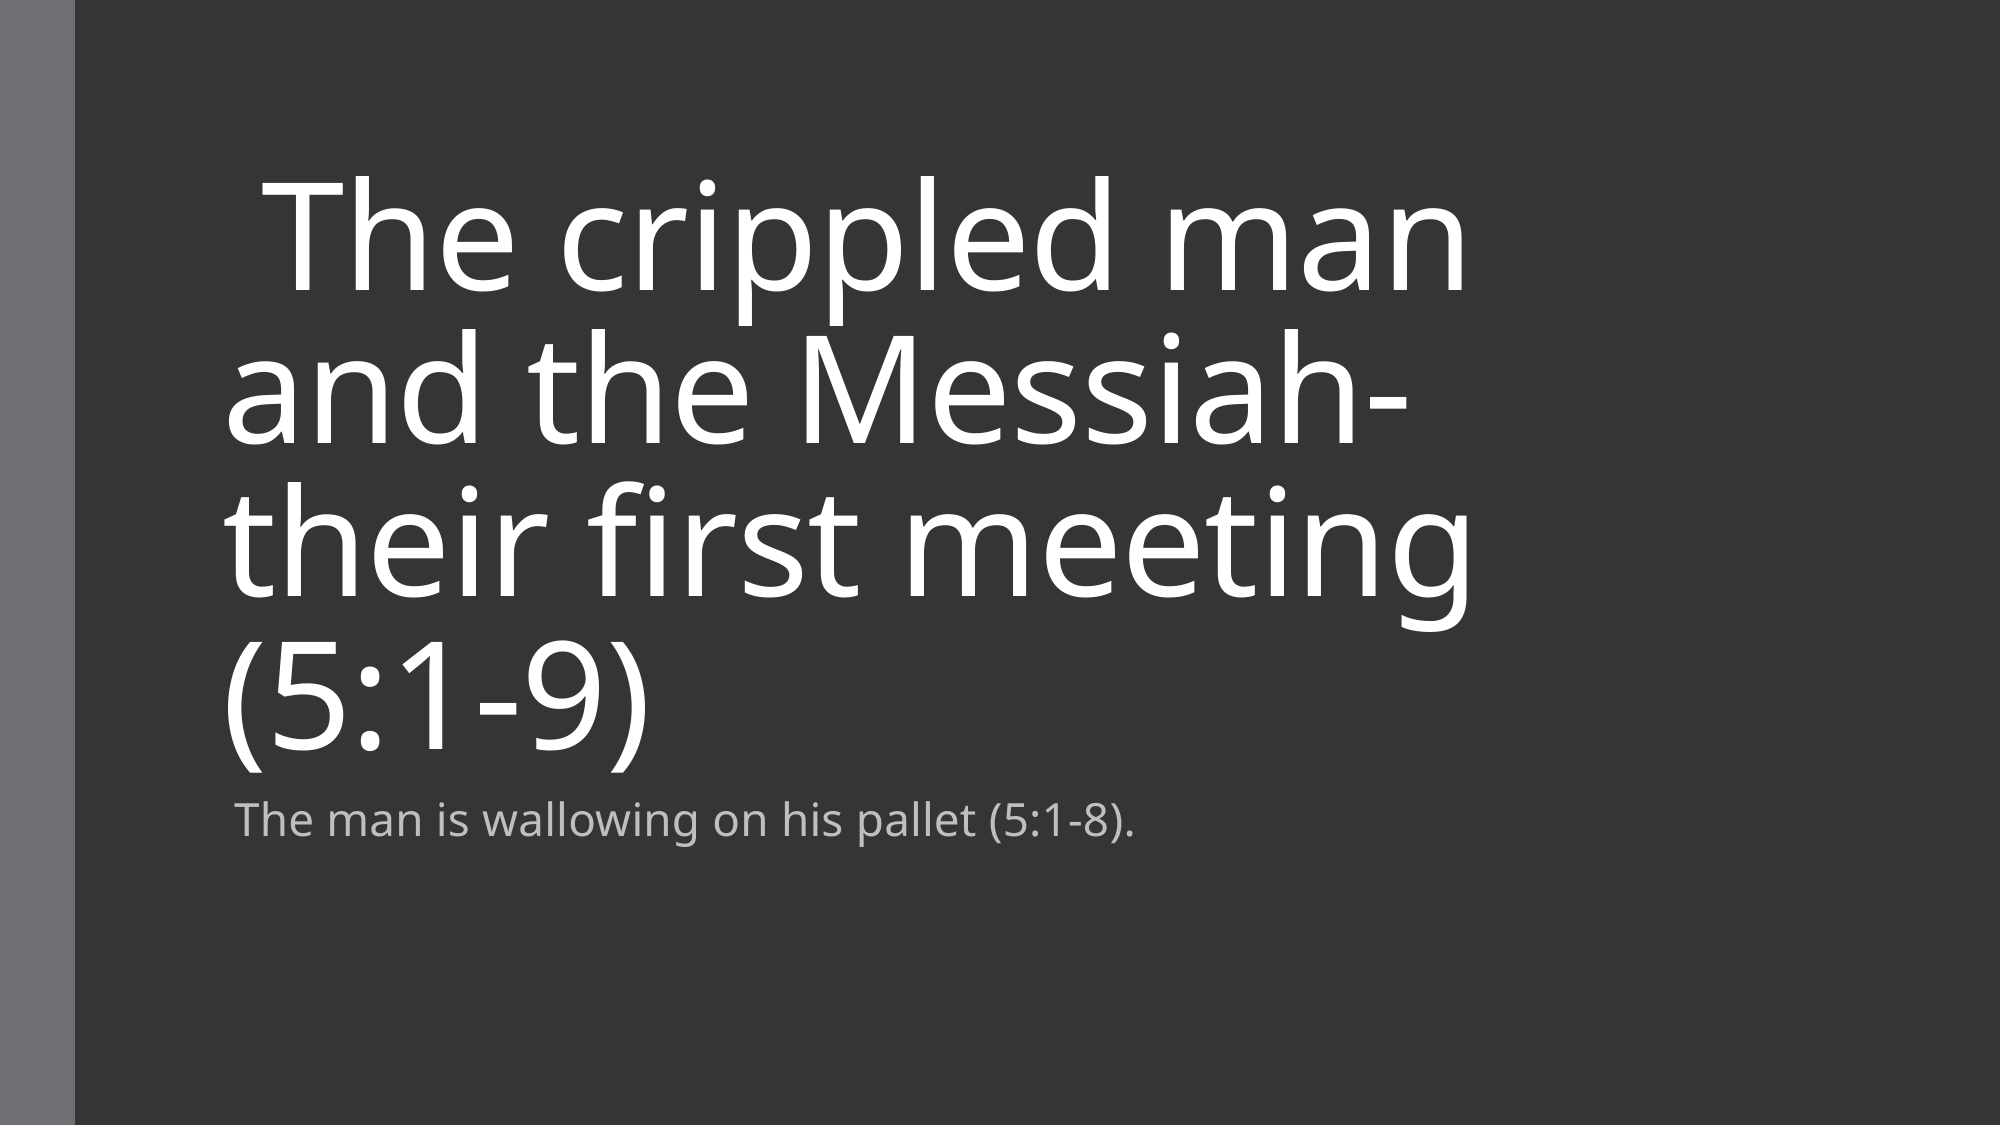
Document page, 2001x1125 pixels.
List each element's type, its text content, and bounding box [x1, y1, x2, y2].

title The crippled man and the Messiah-their first meeting (5:1-9) [206, 124, 1752, 787]
subtitle The man is wallowing on his pallet (5:1-8). [206, 787, 1752, 1066]
